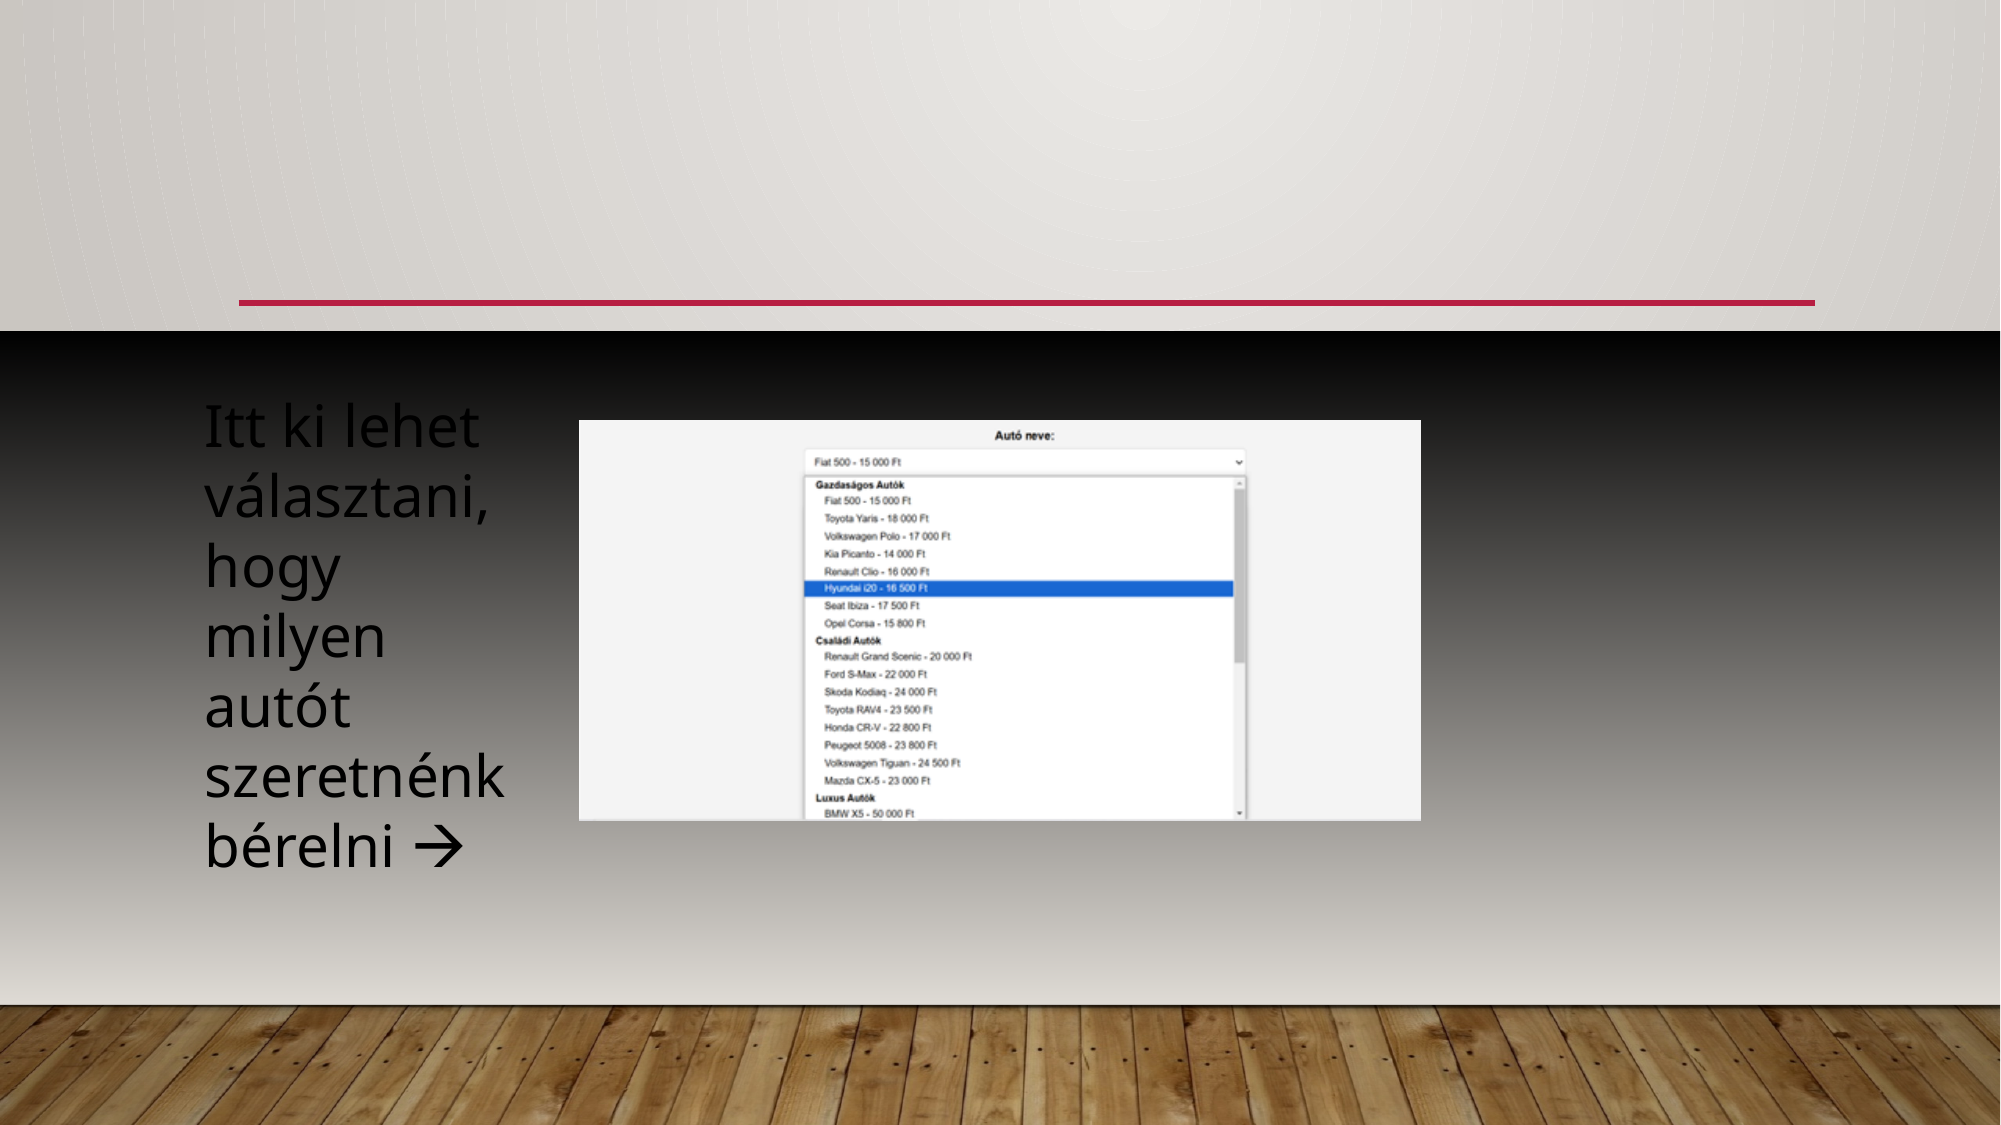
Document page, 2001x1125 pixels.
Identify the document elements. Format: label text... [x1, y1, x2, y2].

text_box Itt ki lehet választani, hogy milyen autót szeretnénk bérelni  [190, 381, 541, 821]
picture [579, 420, 1421, 821]
